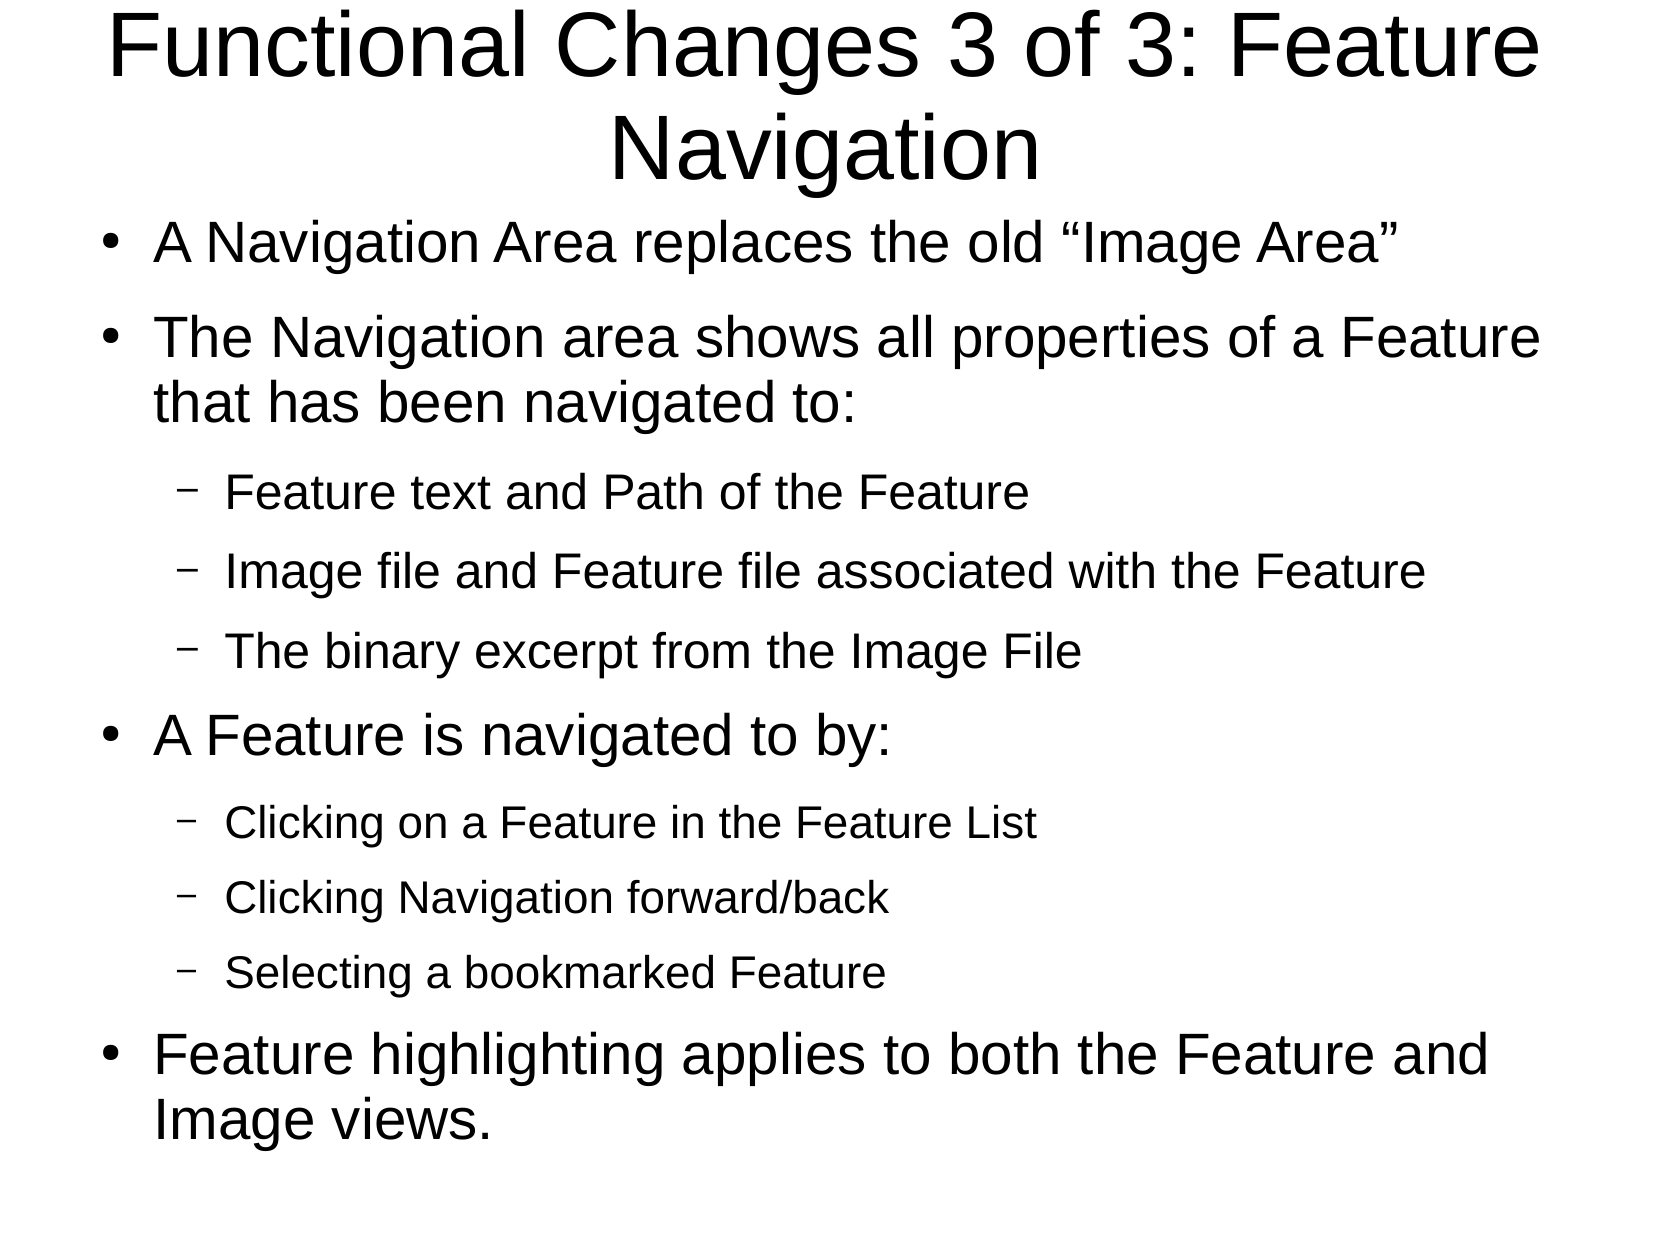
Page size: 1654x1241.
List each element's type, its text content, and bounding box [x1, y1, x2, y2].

title Functional Changes 3 of 3: Feature Navigation [36, 0, 1616, 193]
list A Navigation Area replaces the old “Image Area” The Navigation area shows all properties of a Feature that has been navigated to: Feature text and Path of the Feature Image file and Feature file associated with the Feature The binary excerpt from the Image File A Feature is navigated to by: Clicking on a Feature in the Feature List Clicking Navigation forward/back Selecting a bookmarked Feature Feature highlighting applies to both the Feature and Image views. [82, 210, 1571, 1161]
